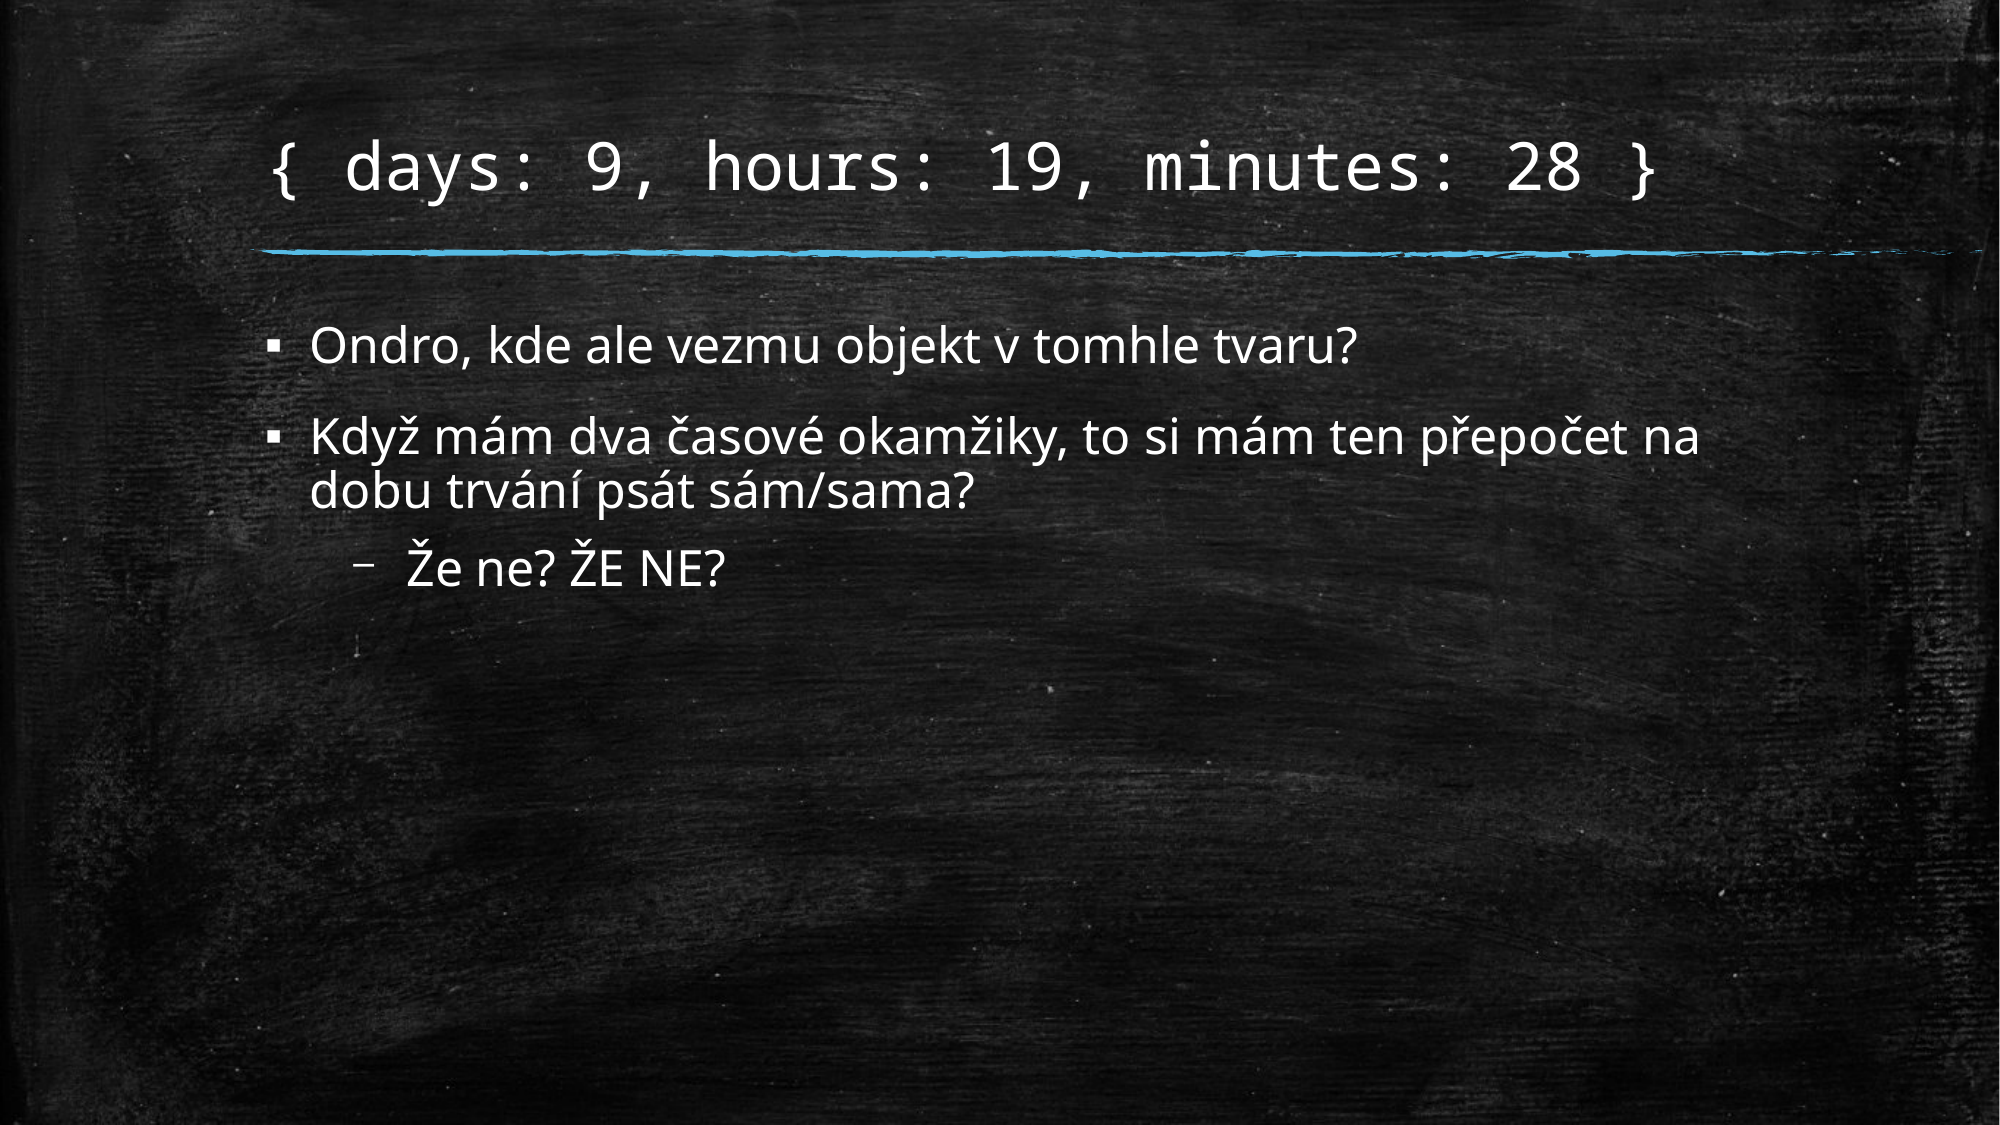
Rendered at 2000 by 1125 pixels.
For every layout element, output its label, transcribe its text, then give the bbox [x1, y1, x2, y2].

list Ondro, kde ale vezmu objekt v tomhle tvaru? Když mám dva časové okamžiky, to si mám ten přepočet na dobu trvání psát sám/sama? Že ne? ŽE NE? [249, 312, 1750, 1013]
title { days: 9, hours: 19, minutes: 28 } [249, 45, 1750, 213]
picture [0, 0, 2000, 1125]
